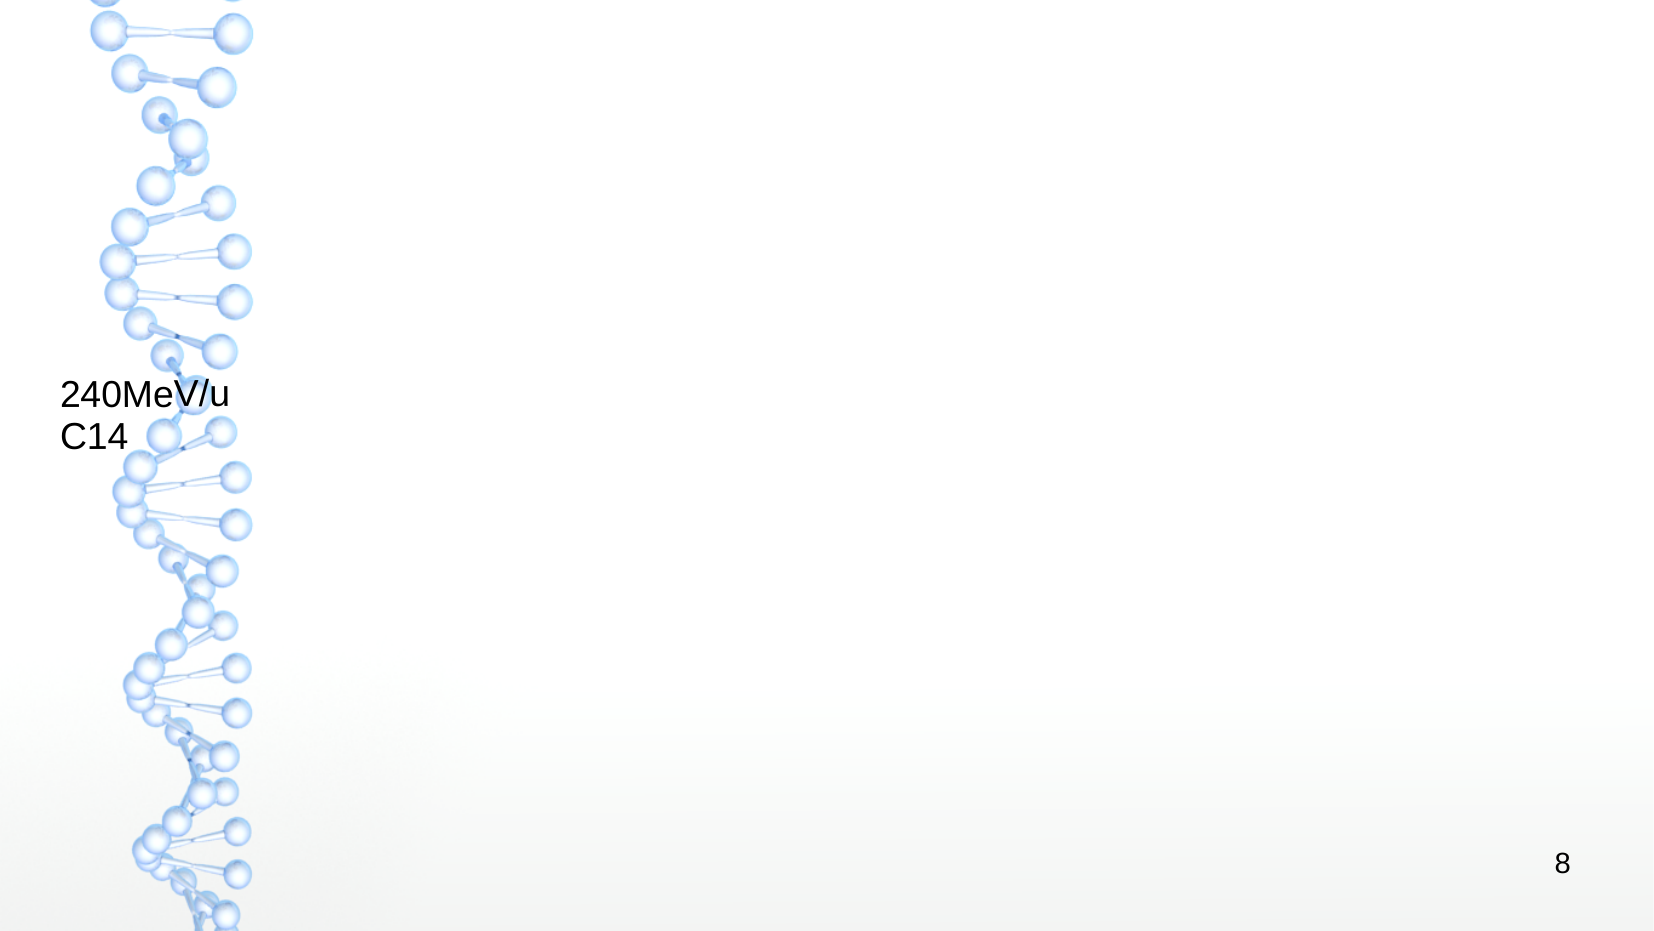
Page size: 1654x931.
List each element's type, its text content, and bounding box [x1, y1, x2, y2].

picture [0, 0, 1654, 931]
text_box 240MeV/u C14 [45, 364, 285, 466]
